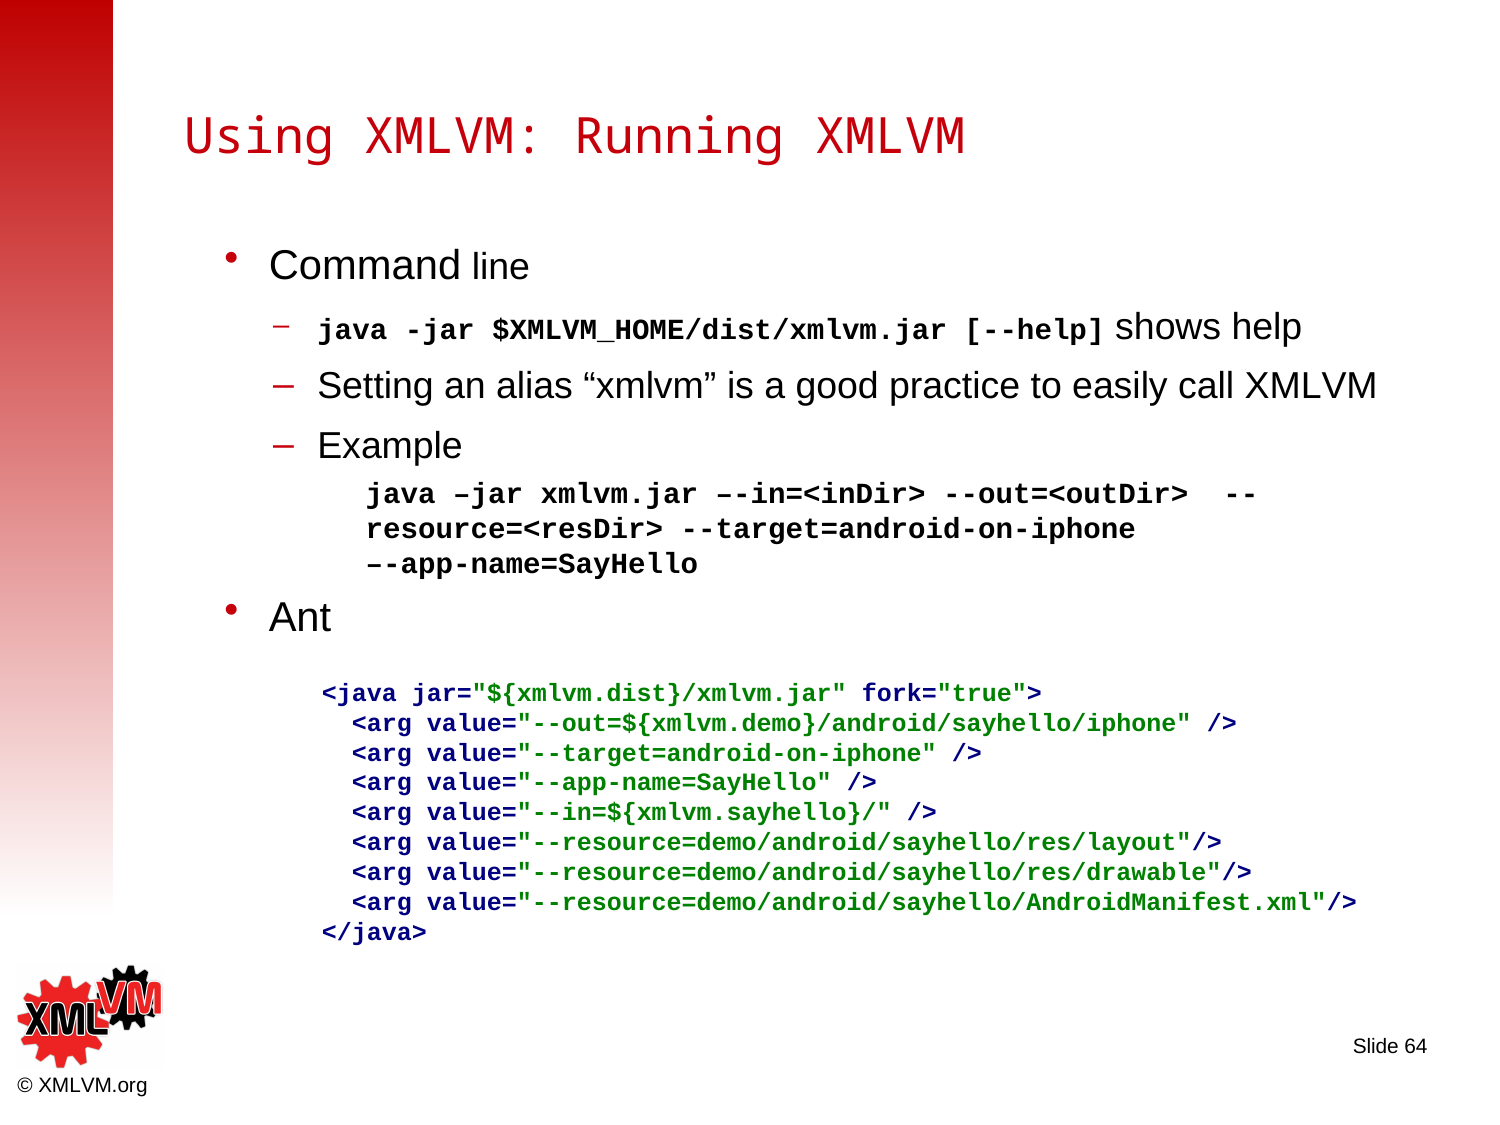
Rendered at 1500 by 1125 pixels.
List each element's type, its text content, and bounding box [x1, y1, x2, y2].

picture [16, 964, 164, 1069]
list Command line java -jar $XMLVM_HOME/dist/xmlvm.jar [--help] shows help Setting an alias “xmlvm” is a good practice to easily call XMLVM Example java –jar xmlvm.jar –-in=<inDir> --out=<outDir> --resource=<resDir> --target=android-on-iphone –-app-name=SayHello Ant [224, 237, 1447, 986]
title Using XMLVM: Running XMLVM [170, 74, 1447, 200]
text_box <java jar="${xmlvm.dist}/xmlvm.jar" fork="true"> <arg value="--out=${xmlvm.demo}/android/sayhello/iphone" /> <arg value="--target=android-on-iphone" /> <arg value="--app-name=SayHello" /> <arg value="--in=${xmlvm.sayhello}/" /> <arg value="--resource=demo/android/sayhello/res/layout"/> <arg value="--resource=demo/android/sayhello/res/drawable"/> <arg value="--resource=demo/android/sayhello/AndroidManifest.xml"/> </java> [307, 668, 1372, 994]
